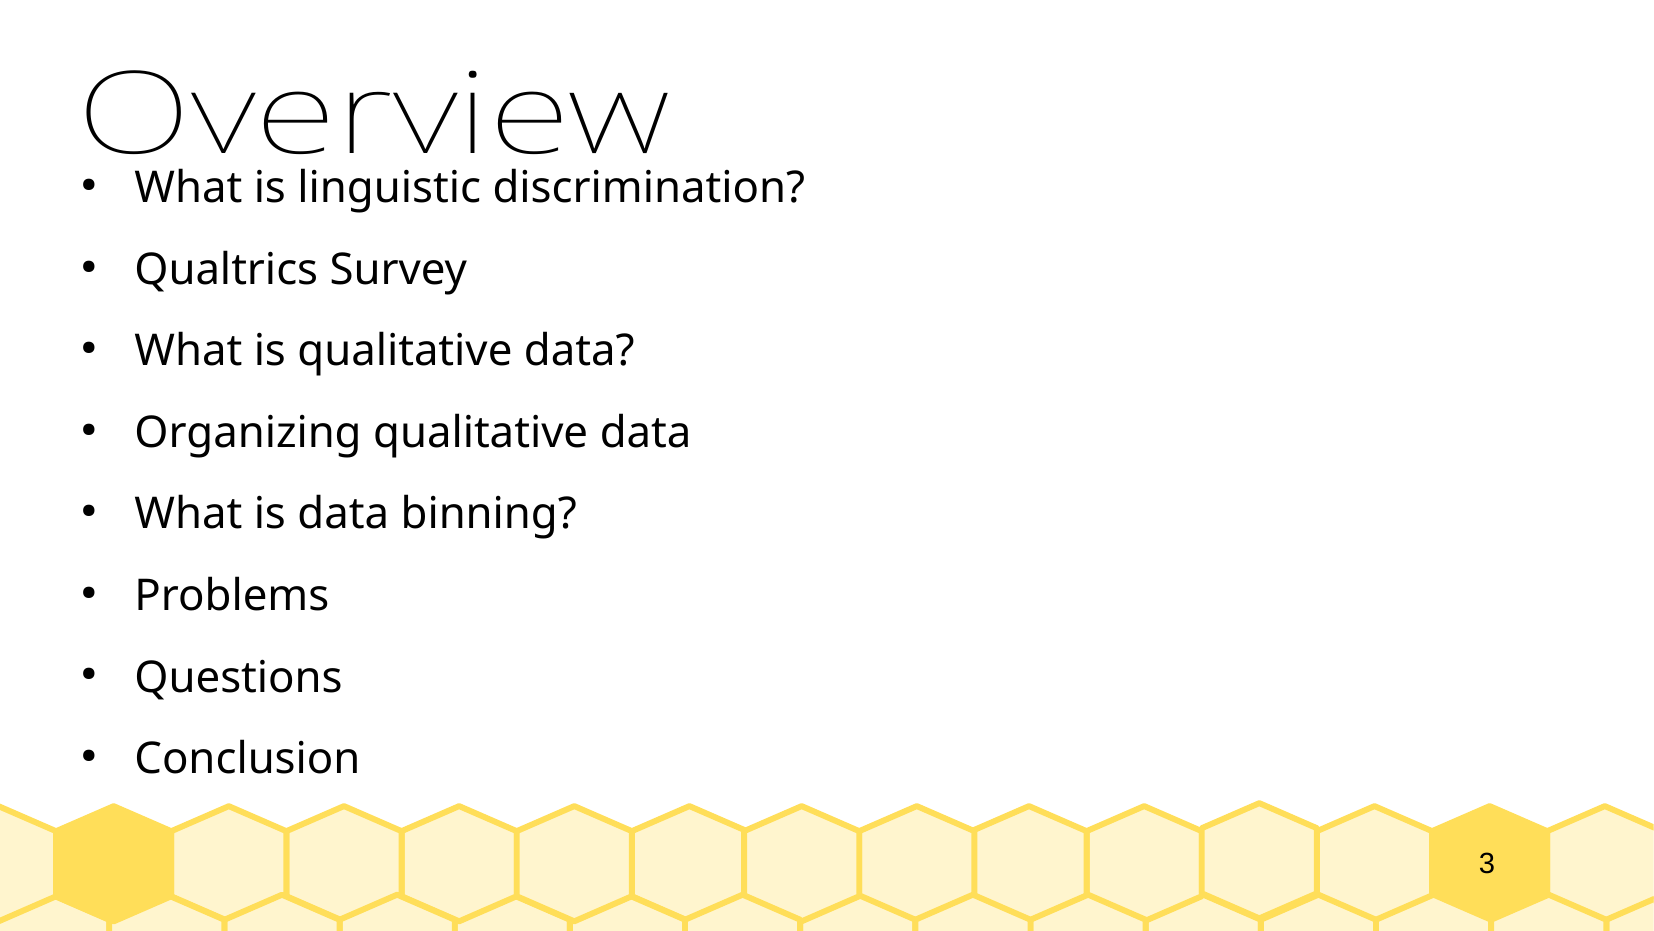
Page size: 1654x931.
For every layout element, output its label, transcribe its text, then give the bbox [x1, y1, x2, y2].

title Overview [78, 32, 671, 150]
list What is linguistic discrimination? Qualtrics Survey What is qualitative data? Organizing qualitative data What is data binning? Problems Questions Conclusion [0, 150, 1147, 793]
